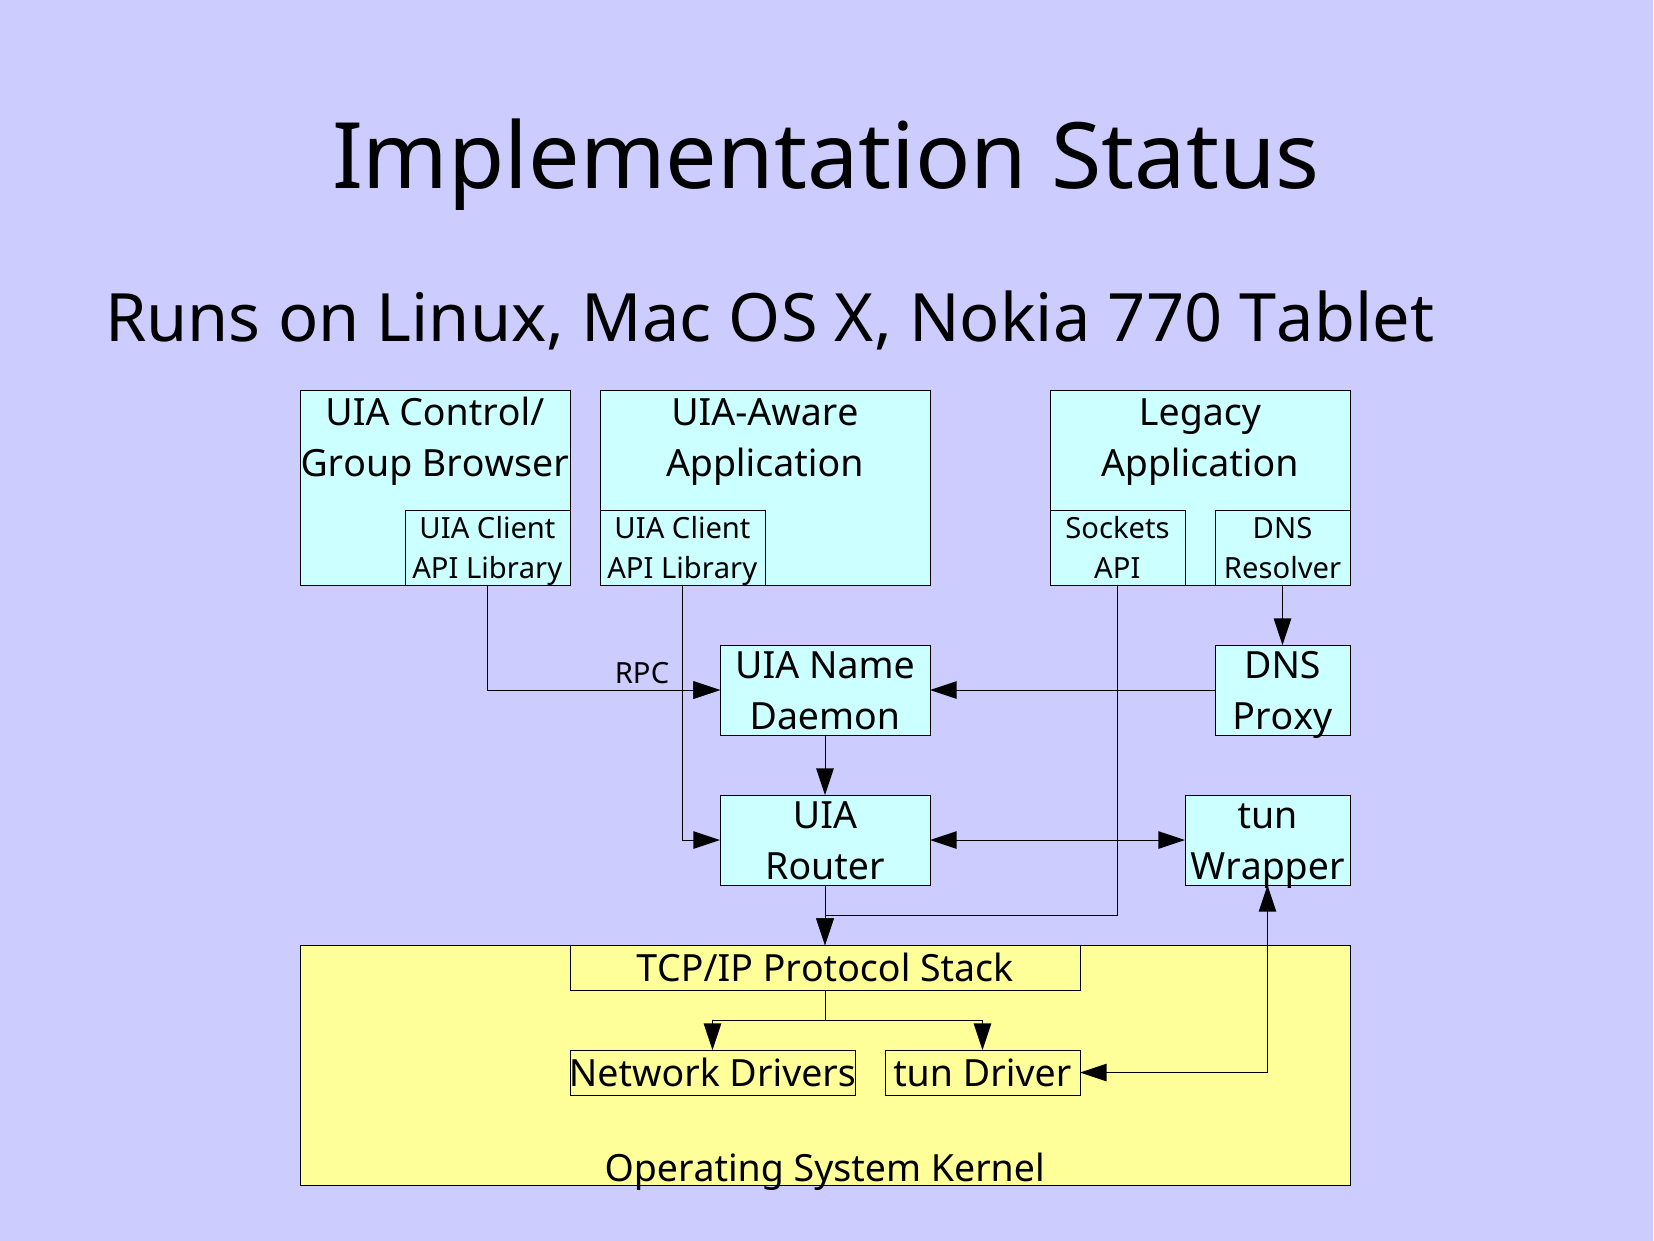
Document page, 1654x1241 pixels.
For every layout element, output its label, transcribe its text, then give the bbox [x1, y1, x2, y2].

text_box DNS Proxy [1215, 645, 1351, 736]
text_box tun Driver [885, 1050, 1081, 1096]
text_box Operating System Kernel [300, 945, 1351, 1186]
text_box UIA Control/ Group Browser [300, 390, 571, 586]
text_box UIA Router [720, 795, 931, 886]
text_box Legacy Application [1050, 390, 1351, 586]
text_box Network Drivers [570, 1050, 856, 1096]
text_box DNS Resolver [1215, 510, 1351, 586]
text_box UIA Name Daemon [720, 645, 931, 736]
text_box Operating System Kernel [826, 945, 1267, 1072]
text_box UIA Client API Library [600, 510, 766, 586]
text_box TCP/IP Protocol Stack [570, 945, 1081, 991]
text_box UIA-Aware Application [600, 390, 931, 586]
text_box UIA Client API Library [405, 510, 571, 586]
text_box tun Wrapper [1185, 795, 1351, 886]
text_box RPC [600, 645, 706, 690]
list Runs on Linux, Mac OS X, Nokia 770 Tablet [87, 270, 1576, 370]
title Implementation Status [82, 49, 1571, 257]
text_box Sockets API [1050, 510, 1186, 586]
